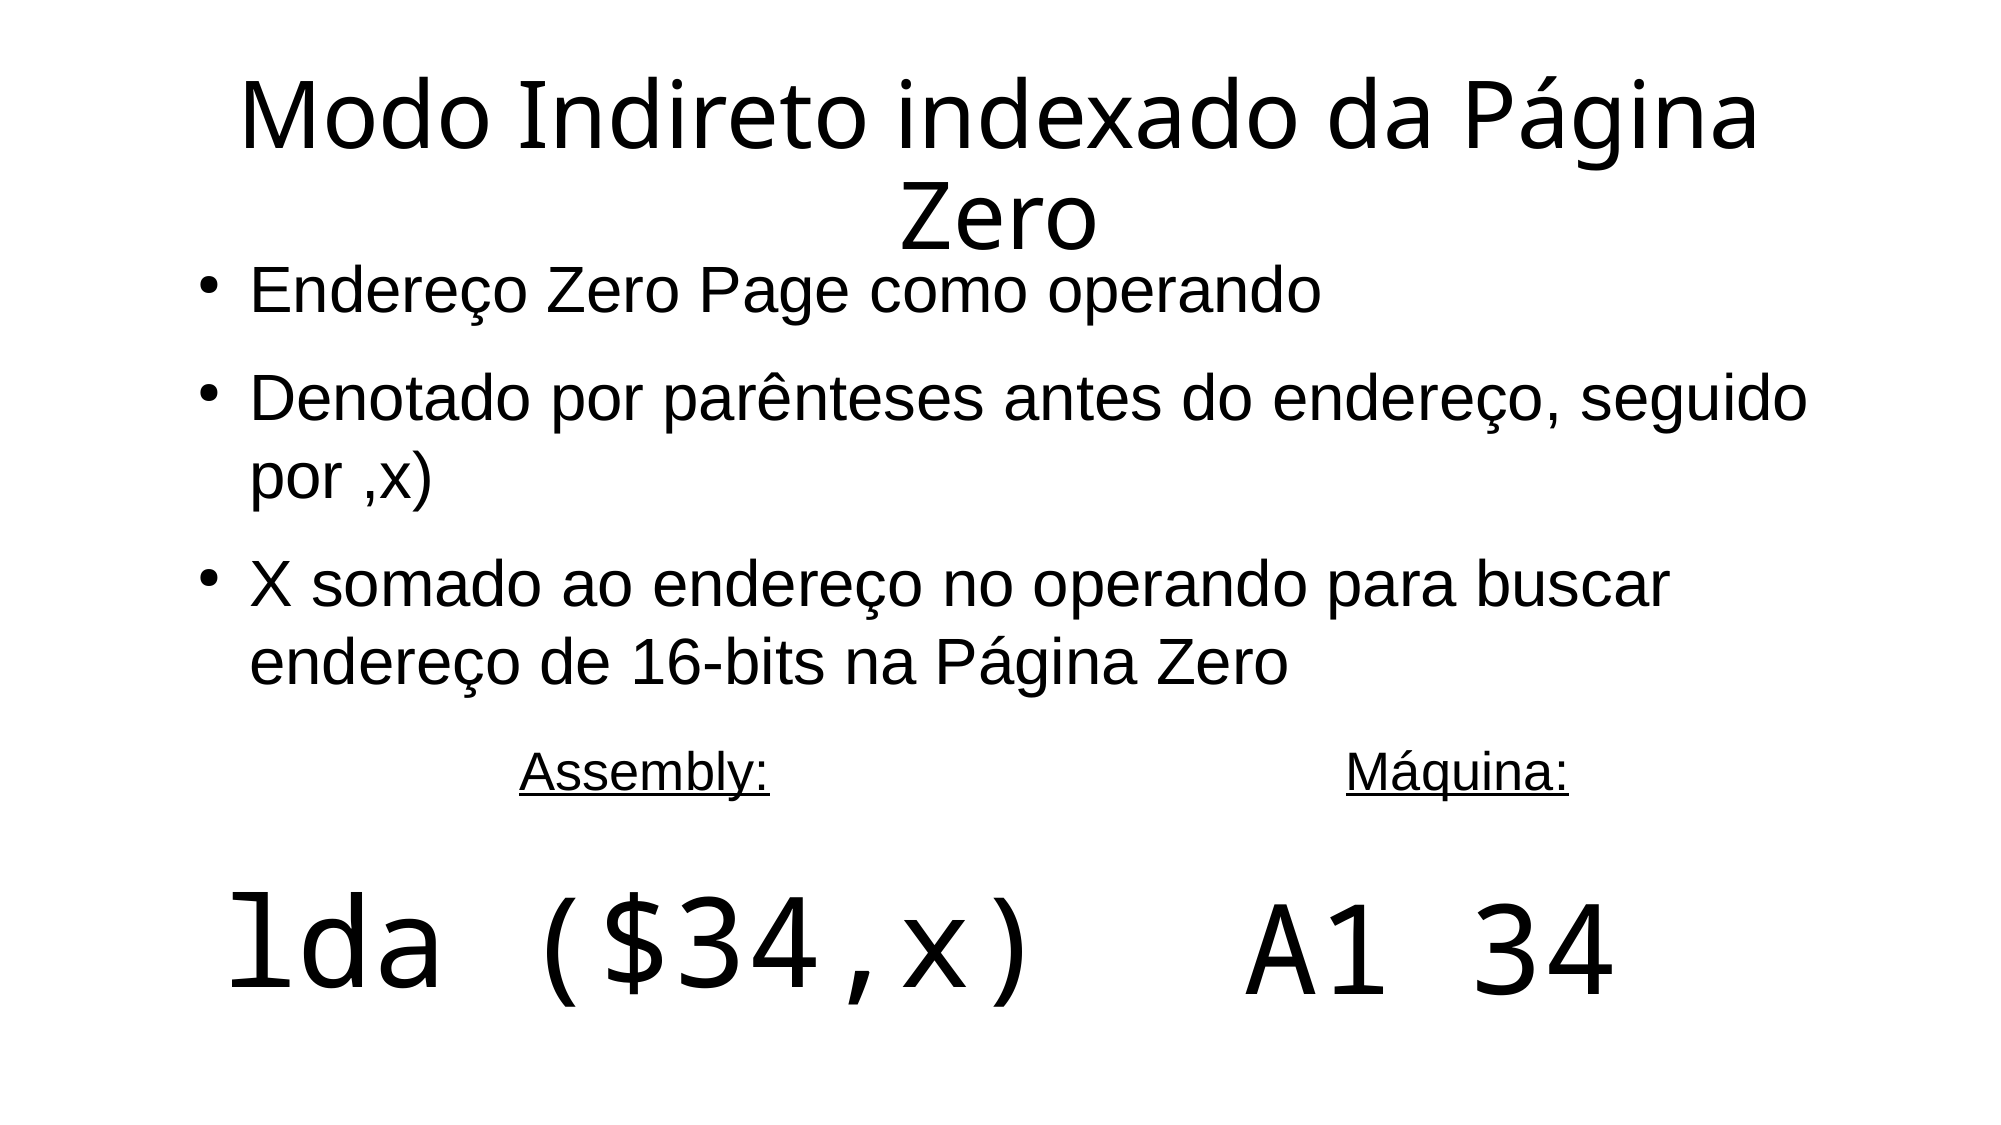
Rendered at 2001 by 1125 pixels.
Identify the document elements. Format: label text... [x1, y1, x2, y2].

text_box A1 34 [1228, 853, 1706, 1039]
list Endereço Zero Page como operando Denotado por parênteses antes do endereço, seguido por ,x) X somado ao endereço no operando para buscar endereço de 16-bits na Página Zero [165, 239, 1891, 706]
text_box lda ($34,x) [207, 846, 1065, 1033]
text_box Máquina: [1331, 734, 1585, 810]
text_box Assembly: [504, 734, 785, 810]
title Modo Indireto indexado da Página Zero [137, 59, 1863, 278]
